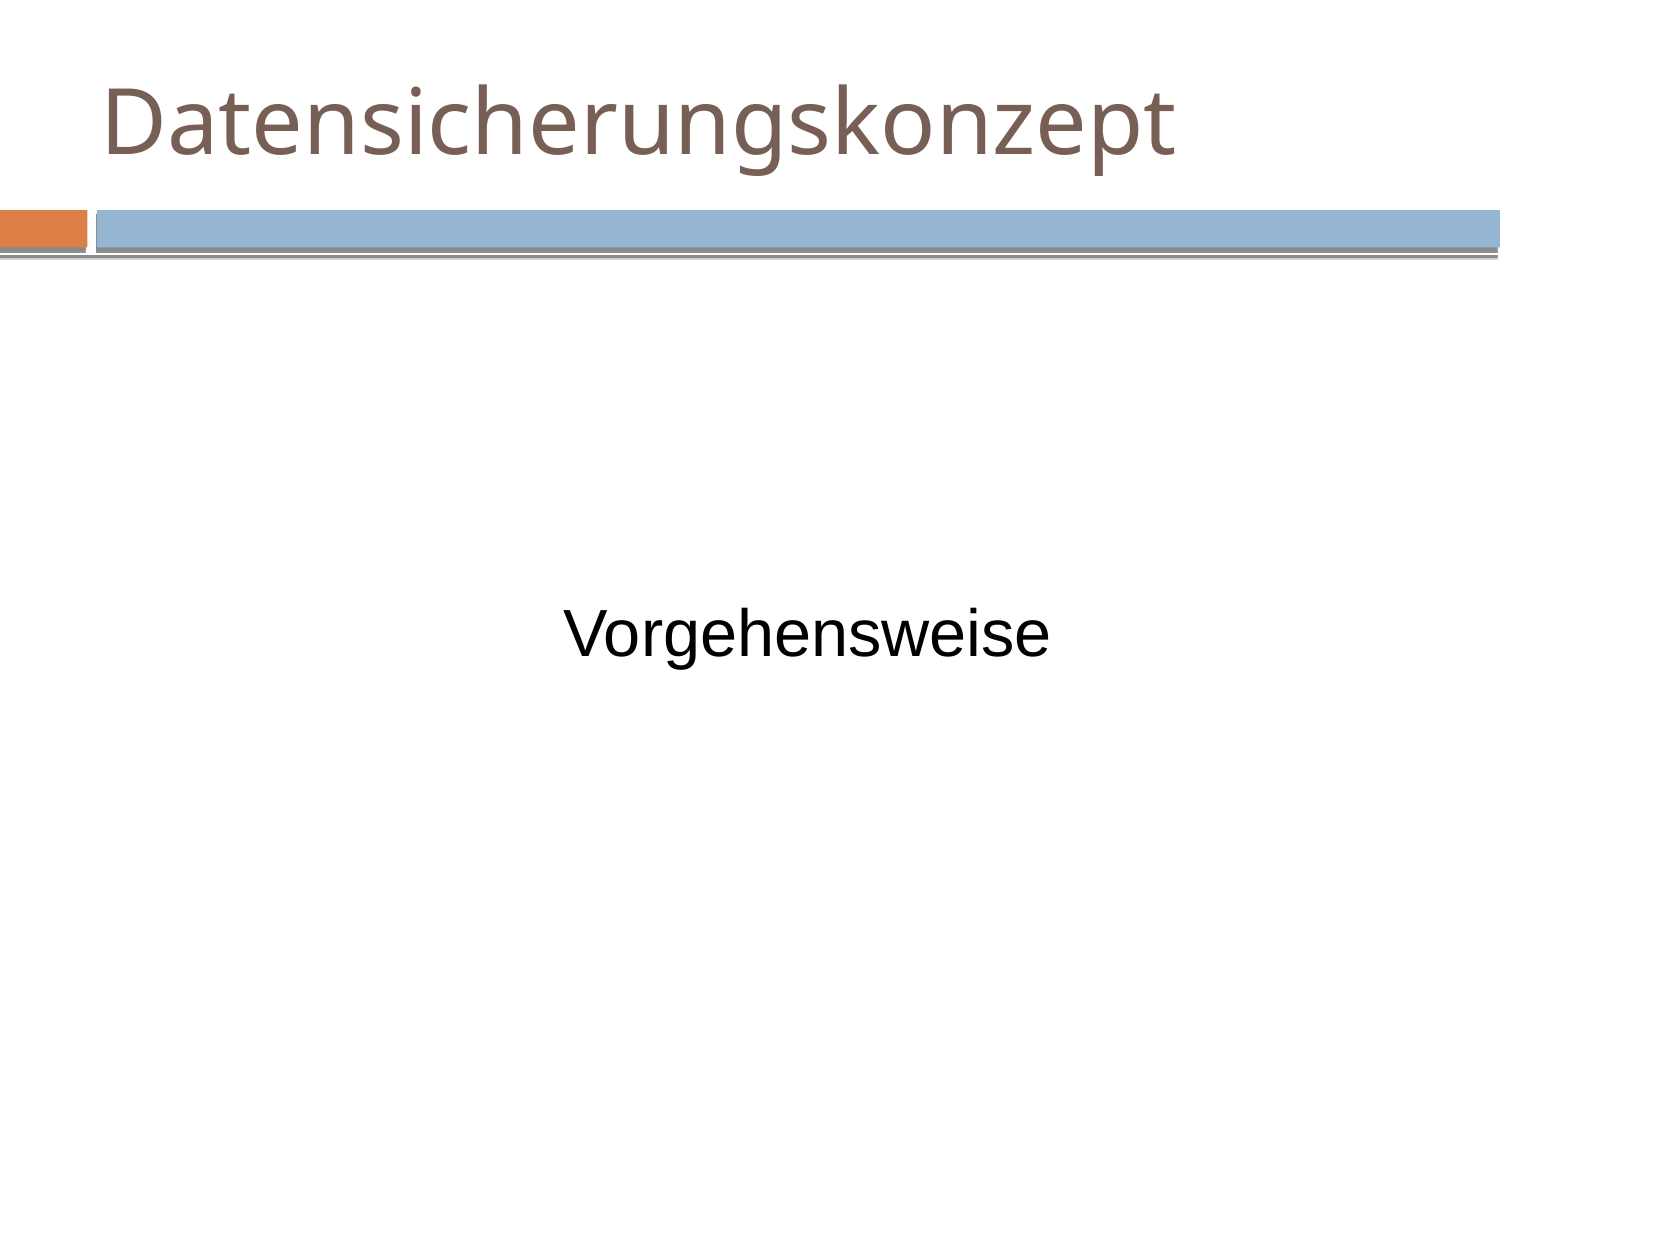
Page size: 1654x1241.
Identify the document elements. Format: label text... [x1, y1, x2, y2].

title Datensicherungskonzept [100, 37, 1438, 200]
text_box Vorgehensweise [513, 588, 1501, 721]
